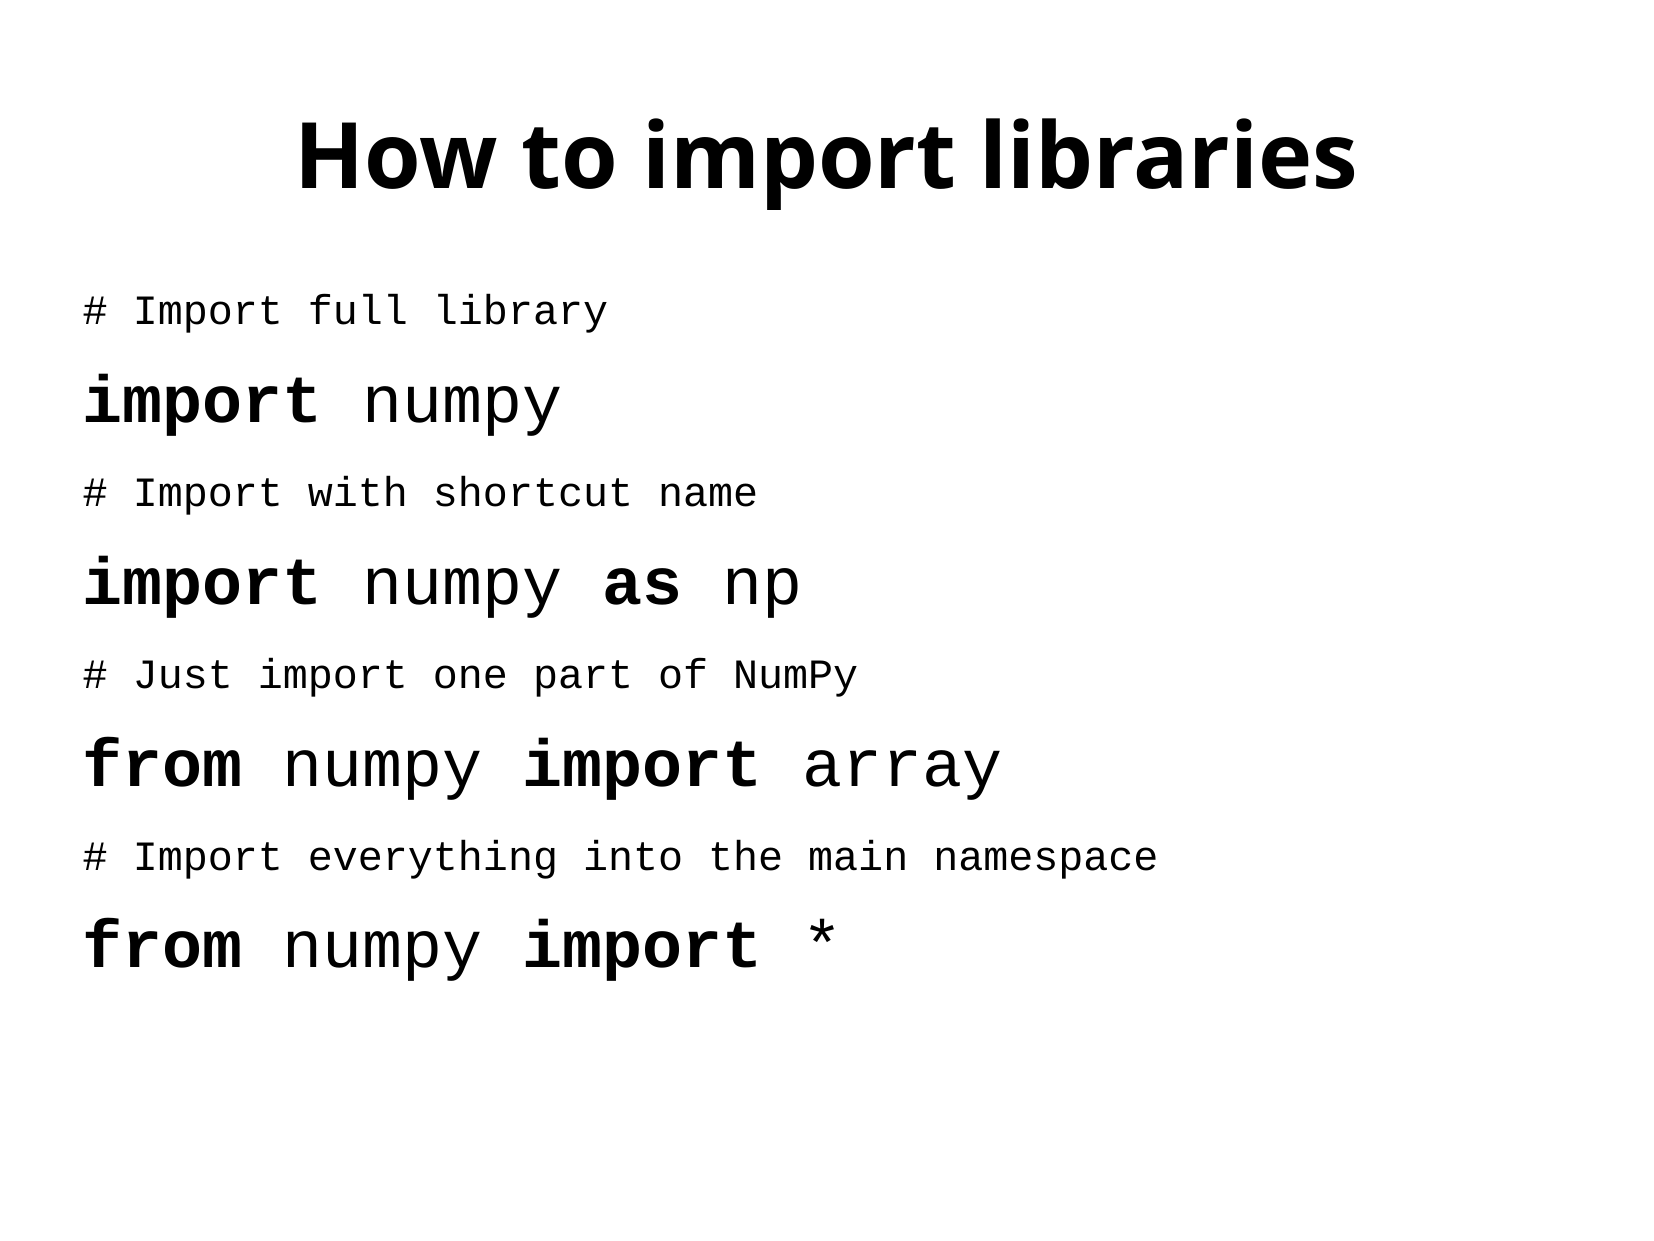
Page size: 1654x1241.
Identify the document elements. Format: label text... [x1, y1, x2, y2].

list # Import full library import numpy # Import with shortcut name import numpy as np # Just import one part of NumPy from numpy import array # Import everything into the main namespace from numpy import * [82, 290, 1571, 1010]
title How to import libraries [82, 49, 1571, 257]
